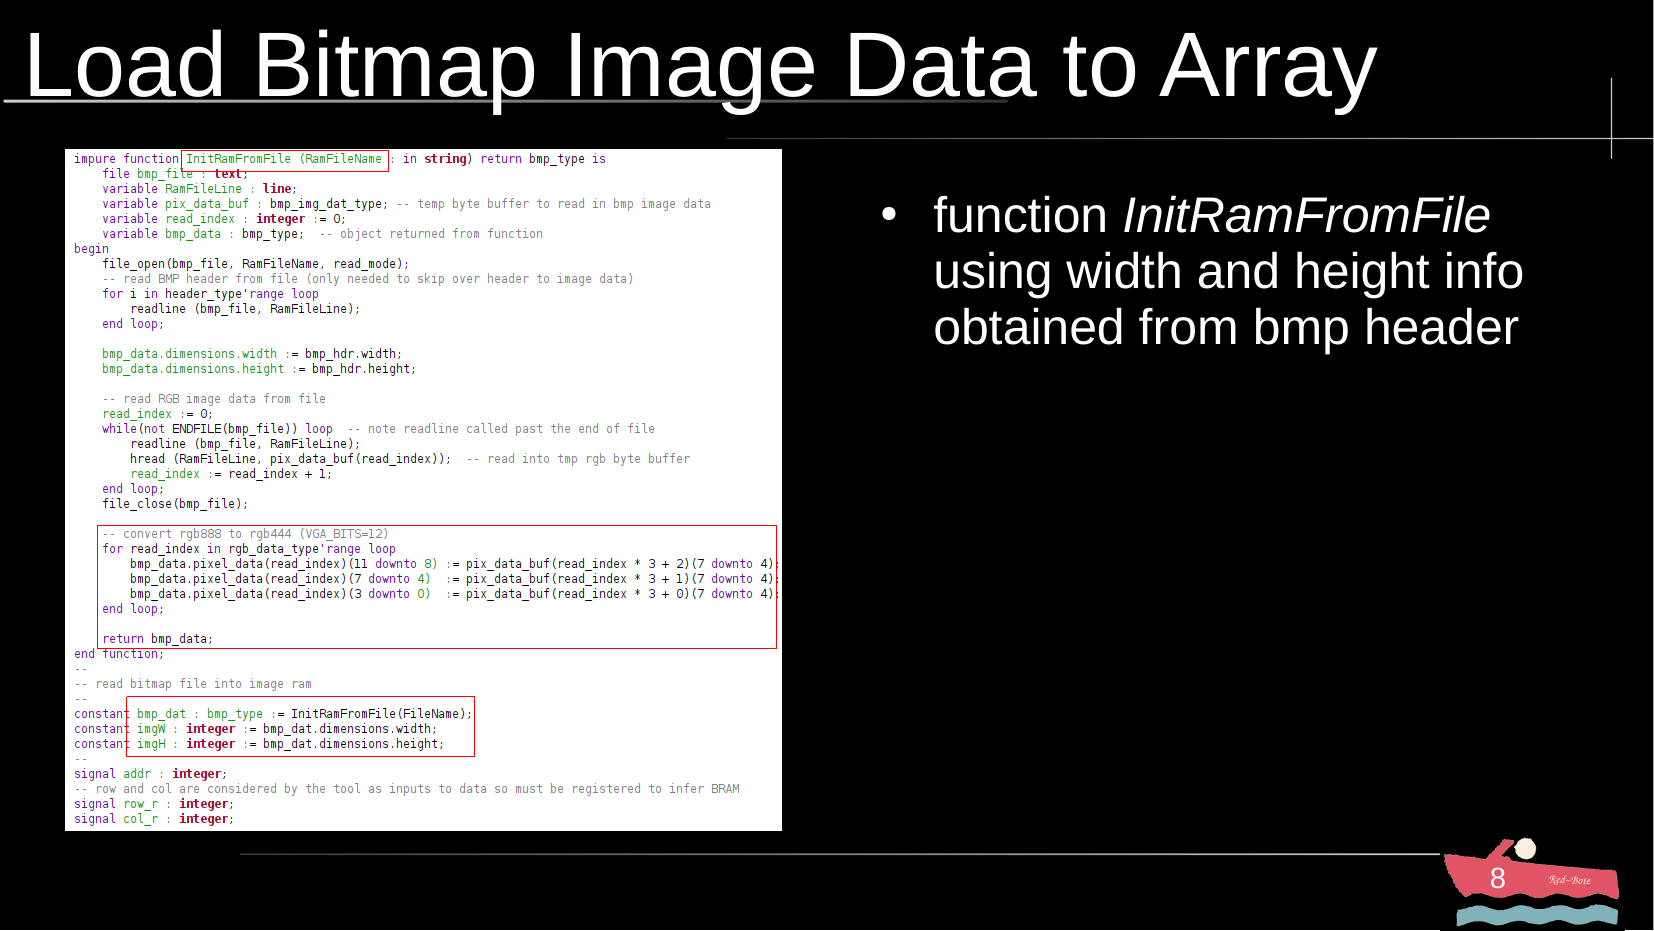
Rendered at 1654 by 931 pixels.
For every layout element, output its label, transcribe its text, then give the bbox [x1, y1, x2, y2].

list function InitRamFromFile using width and height info obtained from bmp header [862, 187, 1589, 727]
picture [65, 149, 782, 831]
title Load Bitmap Image Data to Array [23, 11, 1589, 119]
picture [1440, 830, 1625, 931]
